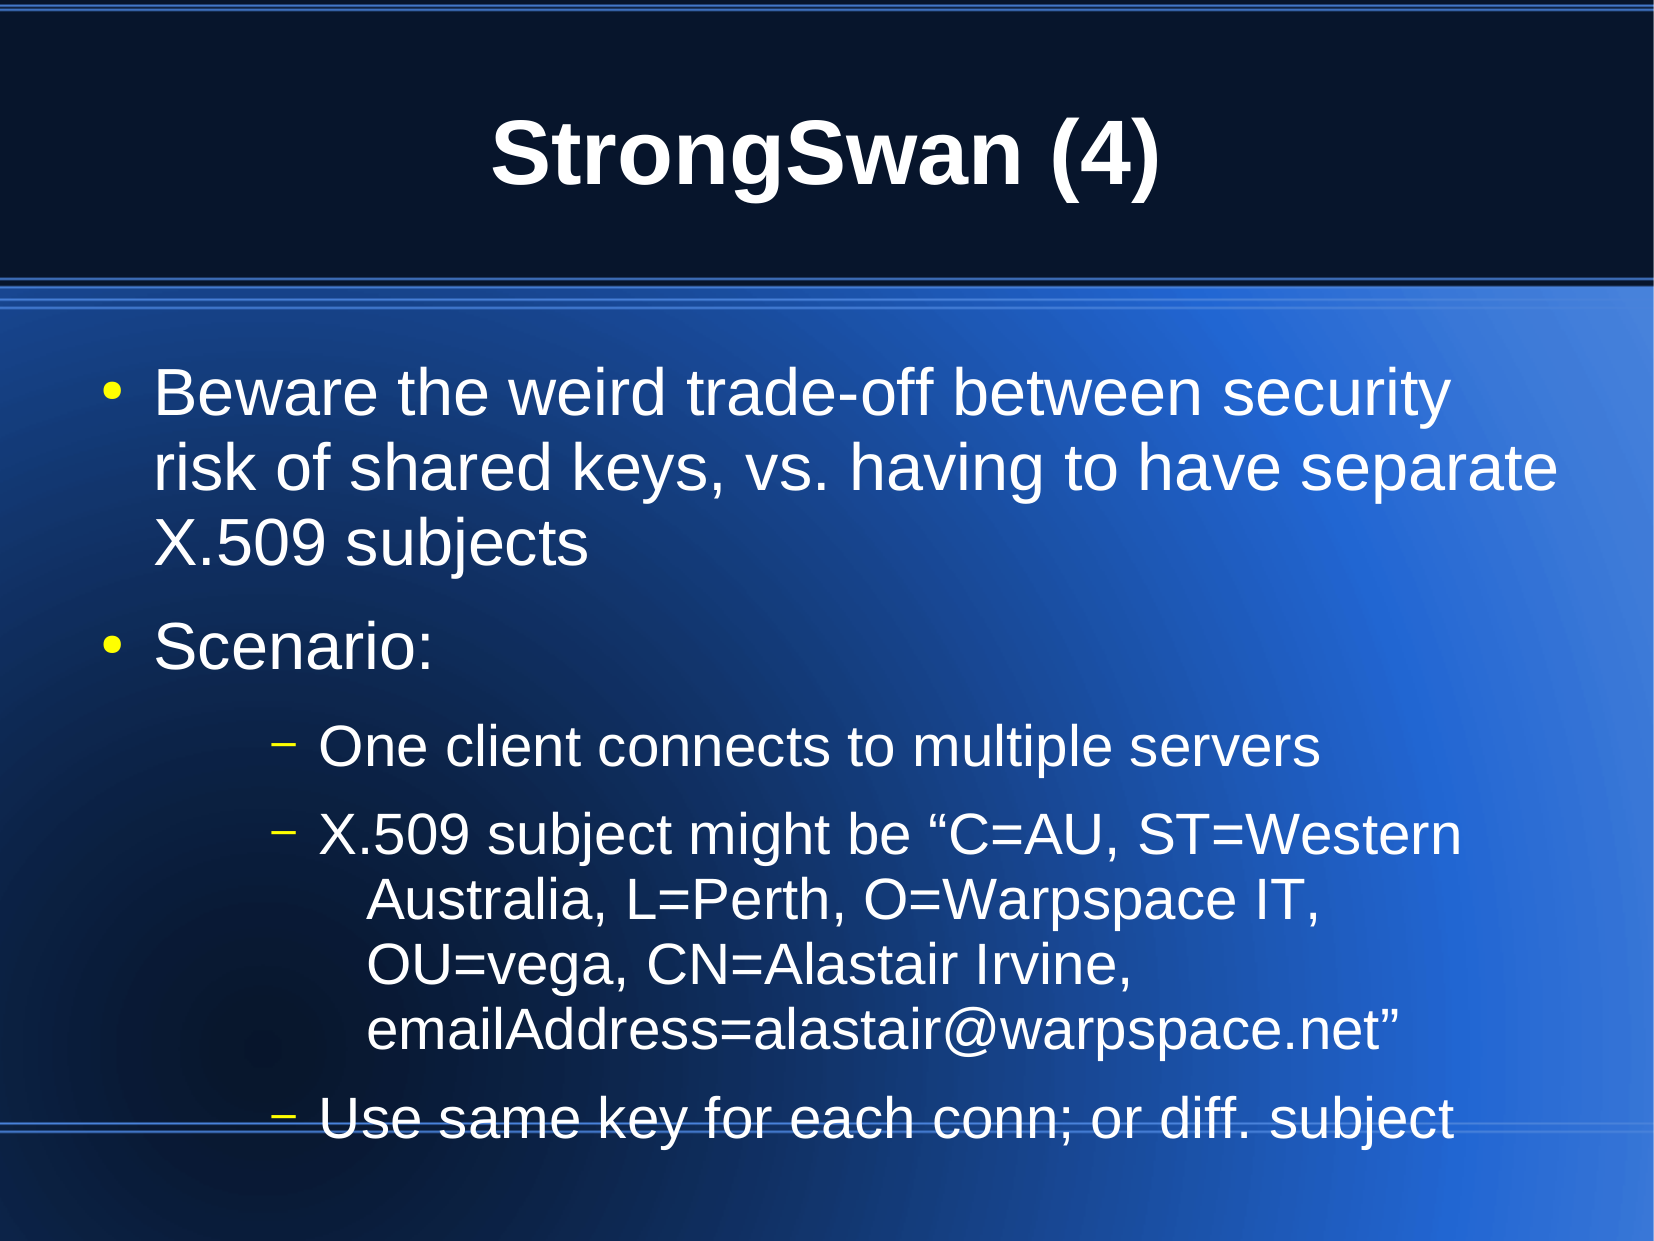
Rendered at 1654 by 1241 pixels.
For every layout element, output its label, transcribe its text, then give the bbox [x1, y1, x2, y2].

picture [0, 0, 1654, 1241]
list Beware the weird trade-off between security risk of shared keys, vs. having to have separate X.509 subjects Scenario: One client connects to multiple servers X.509 subject might be “C=AU, ST=Western Australia, L=Perth, O=Warpspace IT, OU=vega, CN=Alastair Irvine, emailAddress=alastair@warpspace.net” Use same key for each conn; or diff. subject [82, 355, 1571, 1151]
title StrongSwan (4) [82, 49, 1571, 257]
